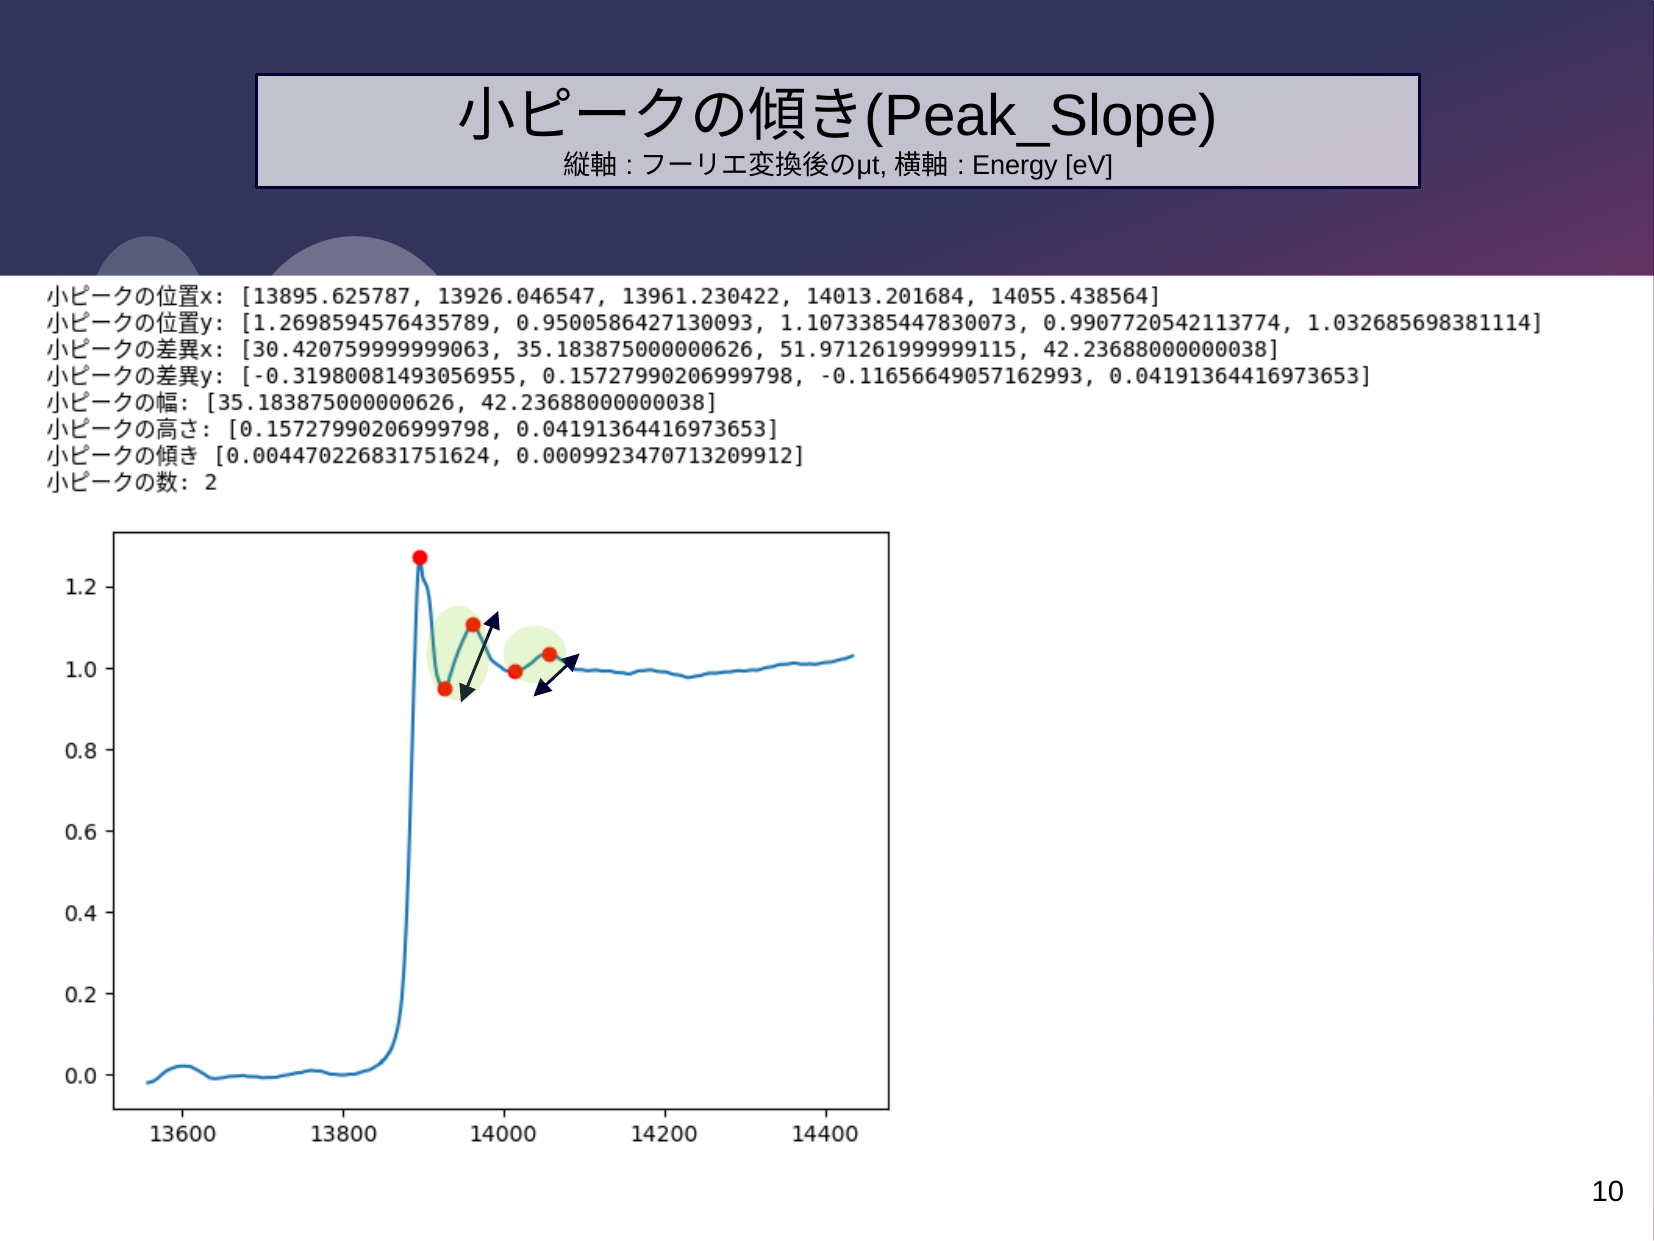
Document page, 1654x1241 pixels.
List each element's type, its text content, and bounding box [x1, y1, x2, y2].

text_box [503, 625, 567, 684]
text_box 小ピークの傾き(Peak_Slope) 縦軸 : フーリエ変換後のμt, 横軸 : Energy [eV] [256, 74, 1420, 188]
picture [46, 282, 1579, 1162]
text_box [426, 605, 490, 701]
